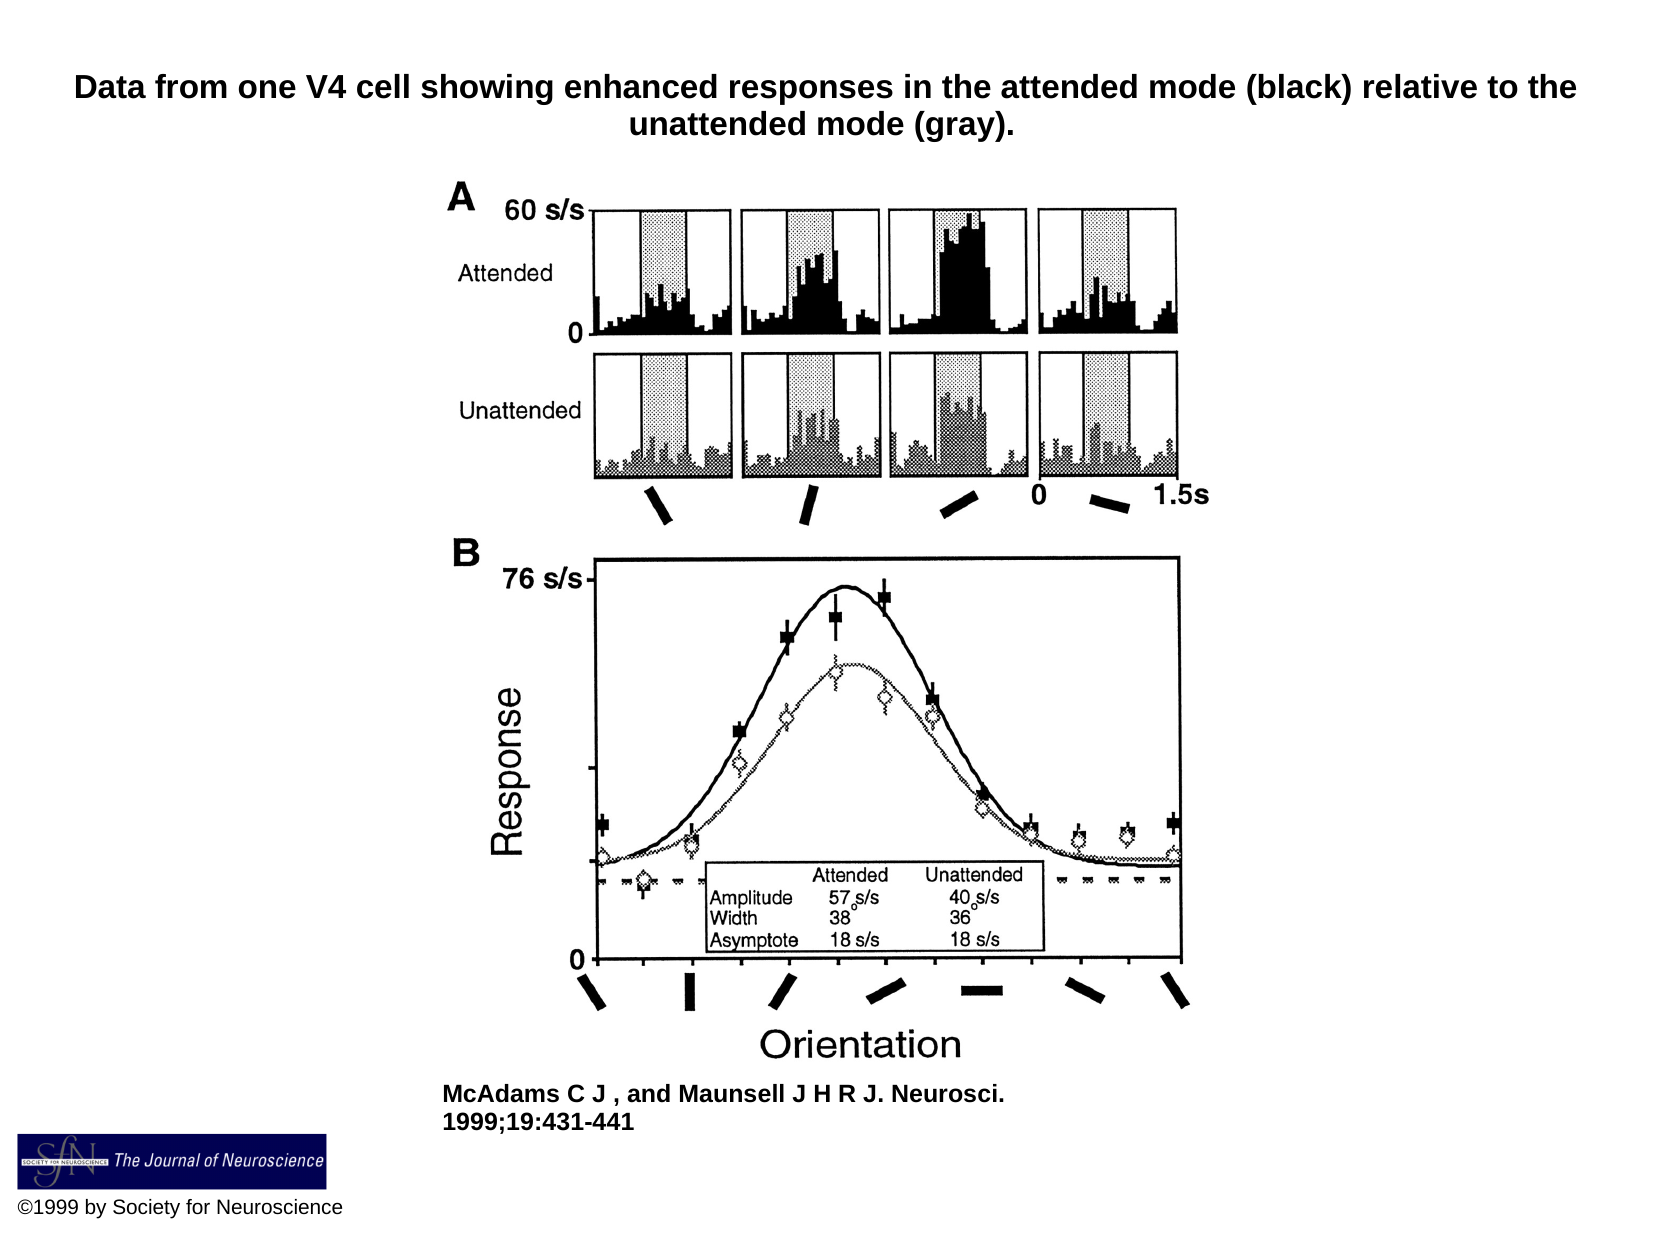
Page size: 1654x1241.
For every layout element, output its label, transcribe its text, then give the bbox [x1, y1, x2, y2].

text_box ©1999 by Society for Neuroscience [17, 1195, 910, 1241]
picture [17, 1133, 327, 1190]
picture [442, 177, 1213, 1062]
text_box Data from one V4 cell showing enhanced responses in the attended mode (black) relative to the unattended mode (gray). [58, 69, 1595, 145]
text_box McAdams C J , and Maunsell J H R J. Neurosci. 1999;19:431-441 [442, 1079, 1152, 1136]
